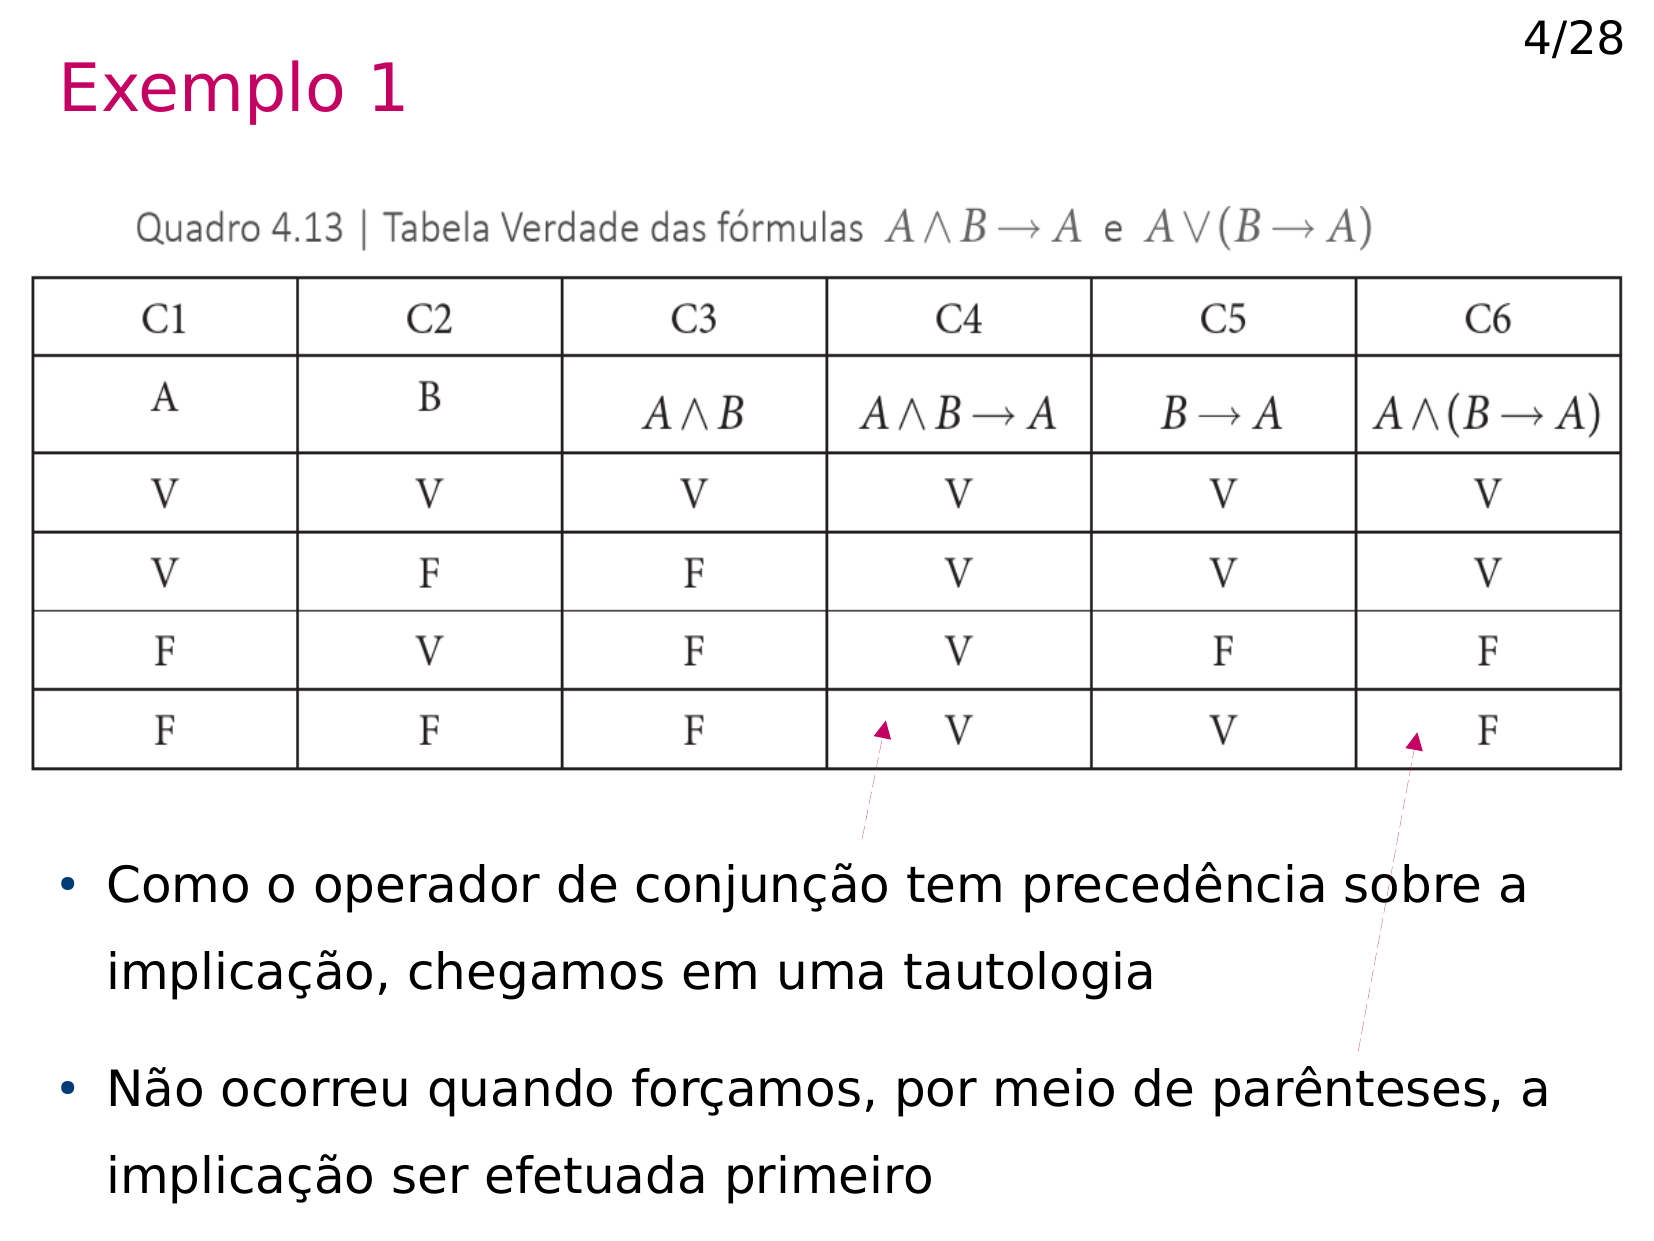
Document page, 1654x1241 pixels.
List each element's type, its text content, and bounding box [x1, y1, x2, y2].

list Como o operador de conjunção tem precedência sobre a implicação, chegamos em uma tautologia Não ocorreu quando forçamos, por meio de parênteses, a implicação ser efetuada primeiro [59, 826, 1625, 1211]
title Exemplo 1 [59, 29, 1625, 148]
picture [29, 206, 1625, 772]
